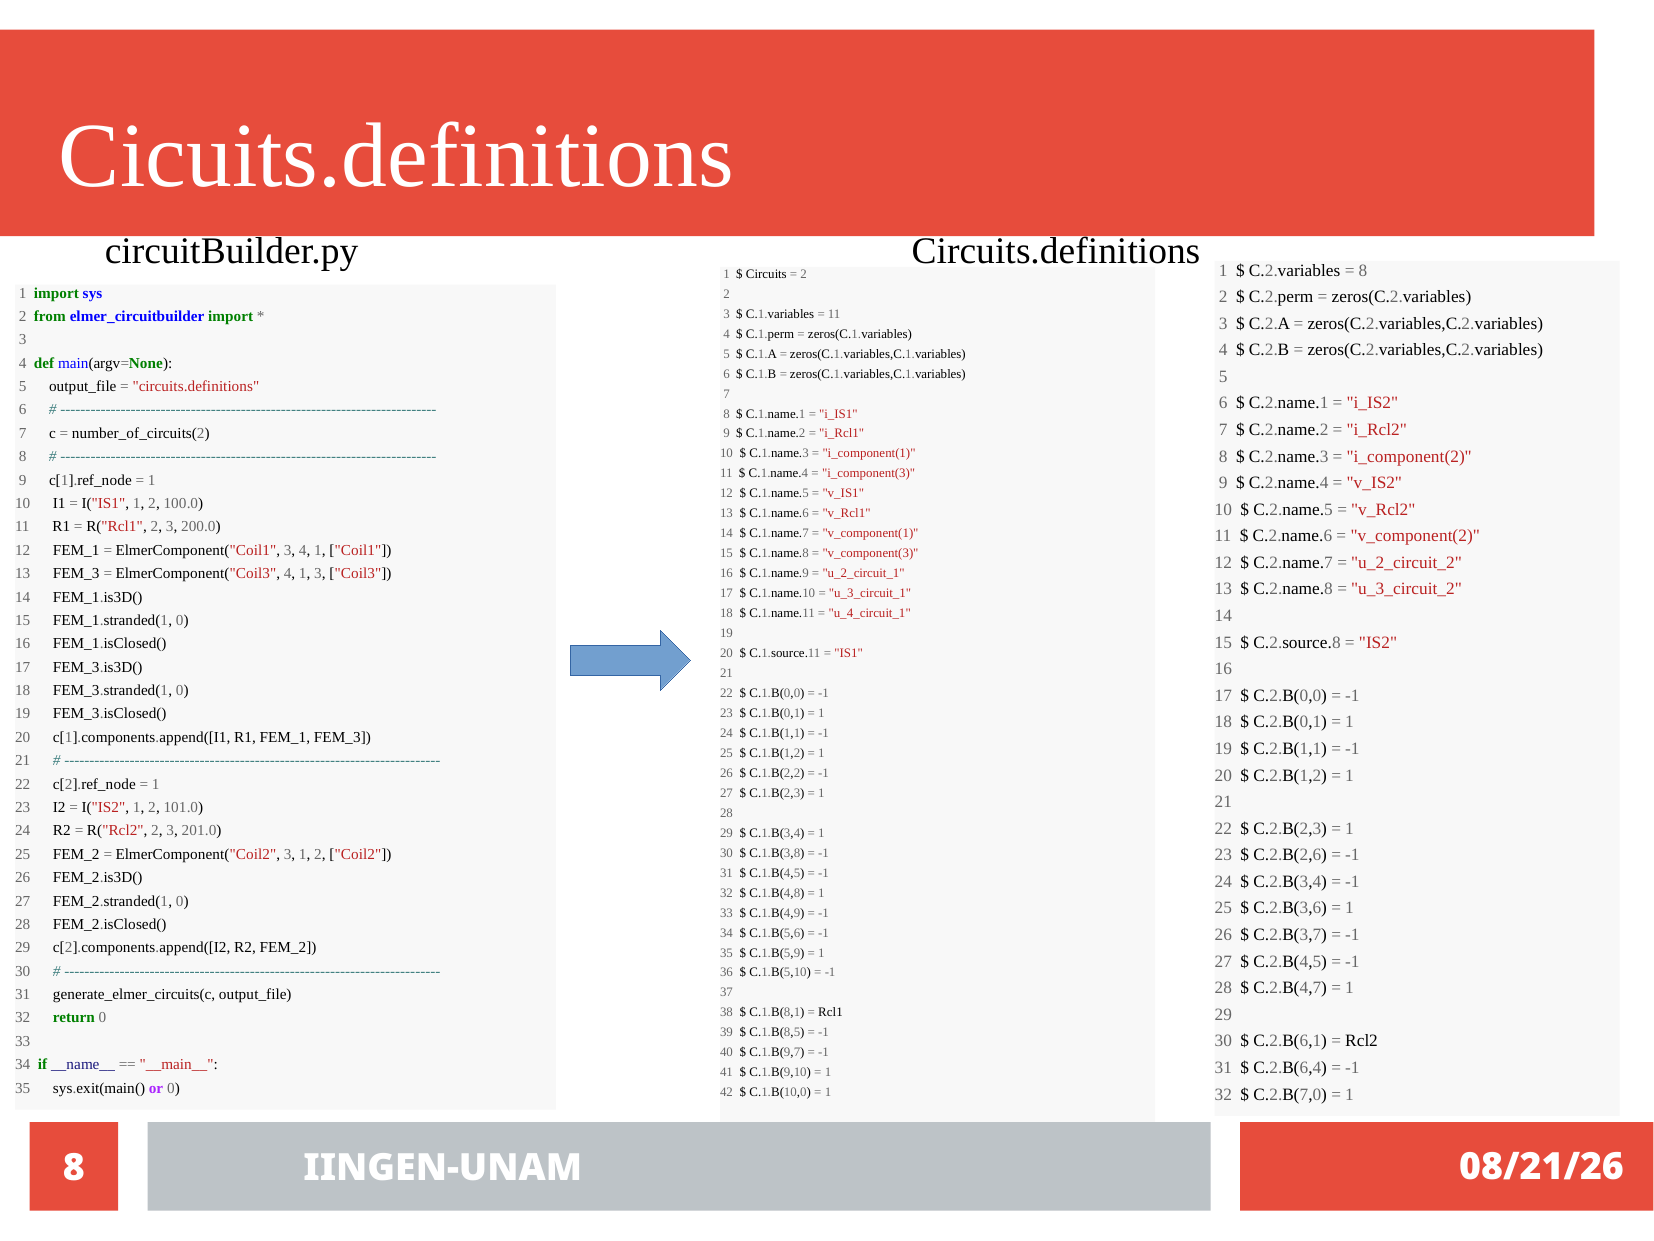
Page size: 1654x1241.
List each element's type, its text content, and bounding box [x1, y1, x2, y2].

text_box circuitBuilder.py [90, 222, 436, 279]
text_box Circuits.definitions [896, 222, 1242, 280]
list 1 $ C.2.variables = 8 2 $ C.2.perm = zeros(C.2.variables) 3 $ C.2.A = zeros(C.2.variables,C.2.variables) 4 $ C.2.B = zeros(C.2.variables,C.2.variables) 5 6 $ C.2.name.1 = "i_IS2" 7 $ C.2.name.2 = "i_Rcl2" 8 $ C.2.name.3 = "i_component(2)" 9 $ C.2.name.4 = "v_IS2" 10 $ C.2.name.5 = "v_Rcl2" 11 $ C.2.name.6 = "v_component(2)" 12 $ C.2.name.7 = "u_2_circuit_2" 13 $ C.2.name.8 = "u_3_circuit_2" 14 15 $ C.2.source.8 = "IS2" 16 17 $ C.2.B(0,0) = -1 18 $ C.2.B(0,1) = 1 19 $ C.2.B(1,1) = -1 20 $ C.2.B(1,2) = 1 21 22 $ C.2.B(2,3) = 1 23 $ C.2.B(2,6) = -1 24 $ C.2.B(3,4) = -1 25 $ C.2.B(3,6) = 1 26 $ C.2.B(3,7) = -1 27 $ C.2.B(4,5) = -1 28 $ C.2.B(4,7) = 1 29 30 $ C.2.B(6,1) = Rcl2 31 $ C.2.B(6,4) = -1 32 $ C.2.B(7,0) = 1 [1214, 260, 1620, 1116]
list 1 import sys 2 from elmer_circuitbuilder import * 3 4 def main(argv=None): 5 output_file = "circuits.definitions" 6 # --------------------------------------------------------------------------- 7 c = number_of_circuits(2) 8 # --------------------------------------------------------------------------- 9 c[1].ref_node = 1 10 I1 = I("IS1", 1, 2, 100.0) 11 R1 = R("Rcl1", 2, 3, 200.0) 12 FEM_1 = ElmerComponent("Coil1", 3, 4, 1, ["Coil1"]) 13 FEM_3 = ElmerComponent("Coil3", 4, 1, 3, ["Coil3"]) 14 FEM_1.is3D() 15 FEM_1.stranded(1, 0) 16 FEM_1.isClosed() 17 FEM_3.is3D() 18 FEM_3.stranded(1, 0) 19 FEM_3.isClosed() 20 c[1].components.append([I1, R1, FEM_1, FEM_3]) 21 # --------------------------------------------------------------------------- 22 c[2].ref_node = 1 23 I2 = I("IS2", 1, 2, 101.0) 24 R2 = R("Rcl2", 2, 3, 201.0) 25 FEM_2 = ElmerComponent("Coil2", 3, 1, 2, ["Coil2"]) 26 FEM_2.is3D() 27 FEM_2.stranded(1, 0) 28 FEM_2.isClosed() 29 c[2].components.append([I2, R2, FEM_2]) 30 # --------------------------------------------------------------------------- 31 generate_elmer_circuits(c, output_file) 32 return 0 33 34 if __name__ == "__main__": 35 sys.exit(main() or 0) [15, 284, 556, 1110]
text_box [570, 630, 691, 691]
title Cicuits.definitions [59, 59, 1595, 207]
list 1 $ Circuits = 2 2 3 $ C.1.variables = 11 4 $ C.1.perm = zeros(C.1.variables) 5 $ C.1.A = zeros(C.1.variables,C.1.variables) 6 $ C.1.B = zeros(C.1.variables,C.1.variables) 7 8 $ C.1.name.1 = "i_IS1" 9 $ C.1.name.2 = "i_Rcl1" 10 $ C.1.name.3 = "i_component(1)" 11 $ C.1.name.4 = "i_component(3)" 12 $ C.1.name.5 = "v_IS1" 13 $ C.1.name.6 = "v_Rcl1" 14 $ C.1.name.7 = "v_component(1)" 15 $ C.1.name.8 = "v_component(3)" 16 $ C.1.name.9 = "u_2_circuit_1" 17 $ C.1.name.10 = "u_3_circuit_1" 18 $ C.1.name.11 = "u_4_circuit_1" 19 20 $ C.1.source.11 = "IS1" 21 22 $ C.1.B(0,0) = -1 23 $ C.1.B(0,1) = 1 24 $ C.1.B(1,1) = -1 25 $ C.1.B(1,2) = 1 26 $ C.1.B(2,2) = -1 27 $ C.1.B(2,3) = 1 28 29 $ C.1.B(3,4) = 1 30 $ C.1.B(3,8) = -1 31 $ C.1.B(4,5) = -1 32 $ C.1.B(4,8) = 1 33 $ C.1.B(4,9) = -1 34 $ C.1.B(5,6) = -1 35 $ C.1.B(5,9) = 1 36 $ C.1.B(5,10) = -1 37 38 $ C.1.B(8,1) = Rcl1 39 $ C.1.B(8,5) = -1 40 $ C.1.B(9,7) = -1 41 $ C.1.B(9,10) = 1 42 $ C.1.B(10,0) = 1 [720, 266, 1156, 1122]
